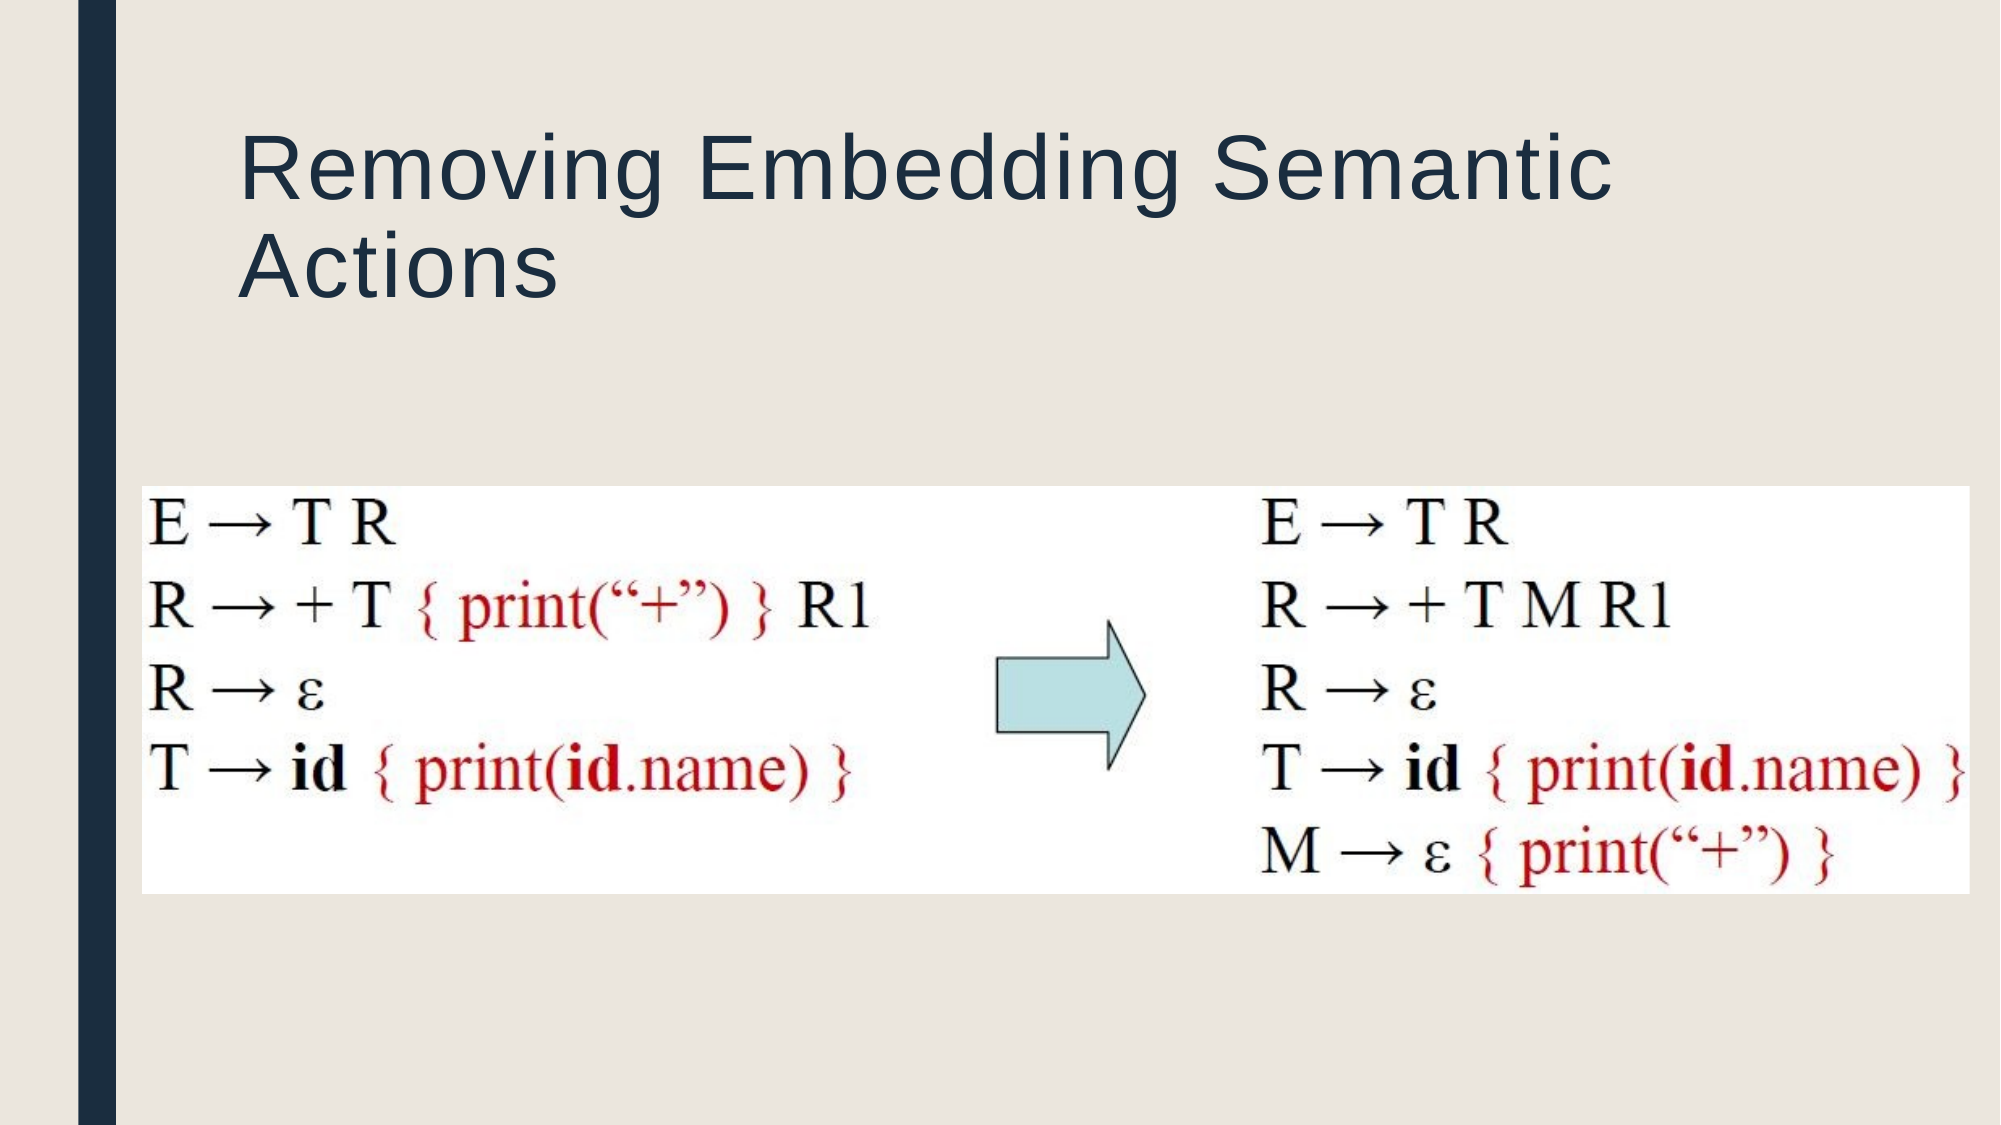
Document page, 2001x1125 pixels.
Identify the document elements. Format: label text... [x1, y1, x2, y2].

text_box [142, 486, 1970, 894]
title Removing Embedding Semantic Actions [236, 104, 1763, 316]
